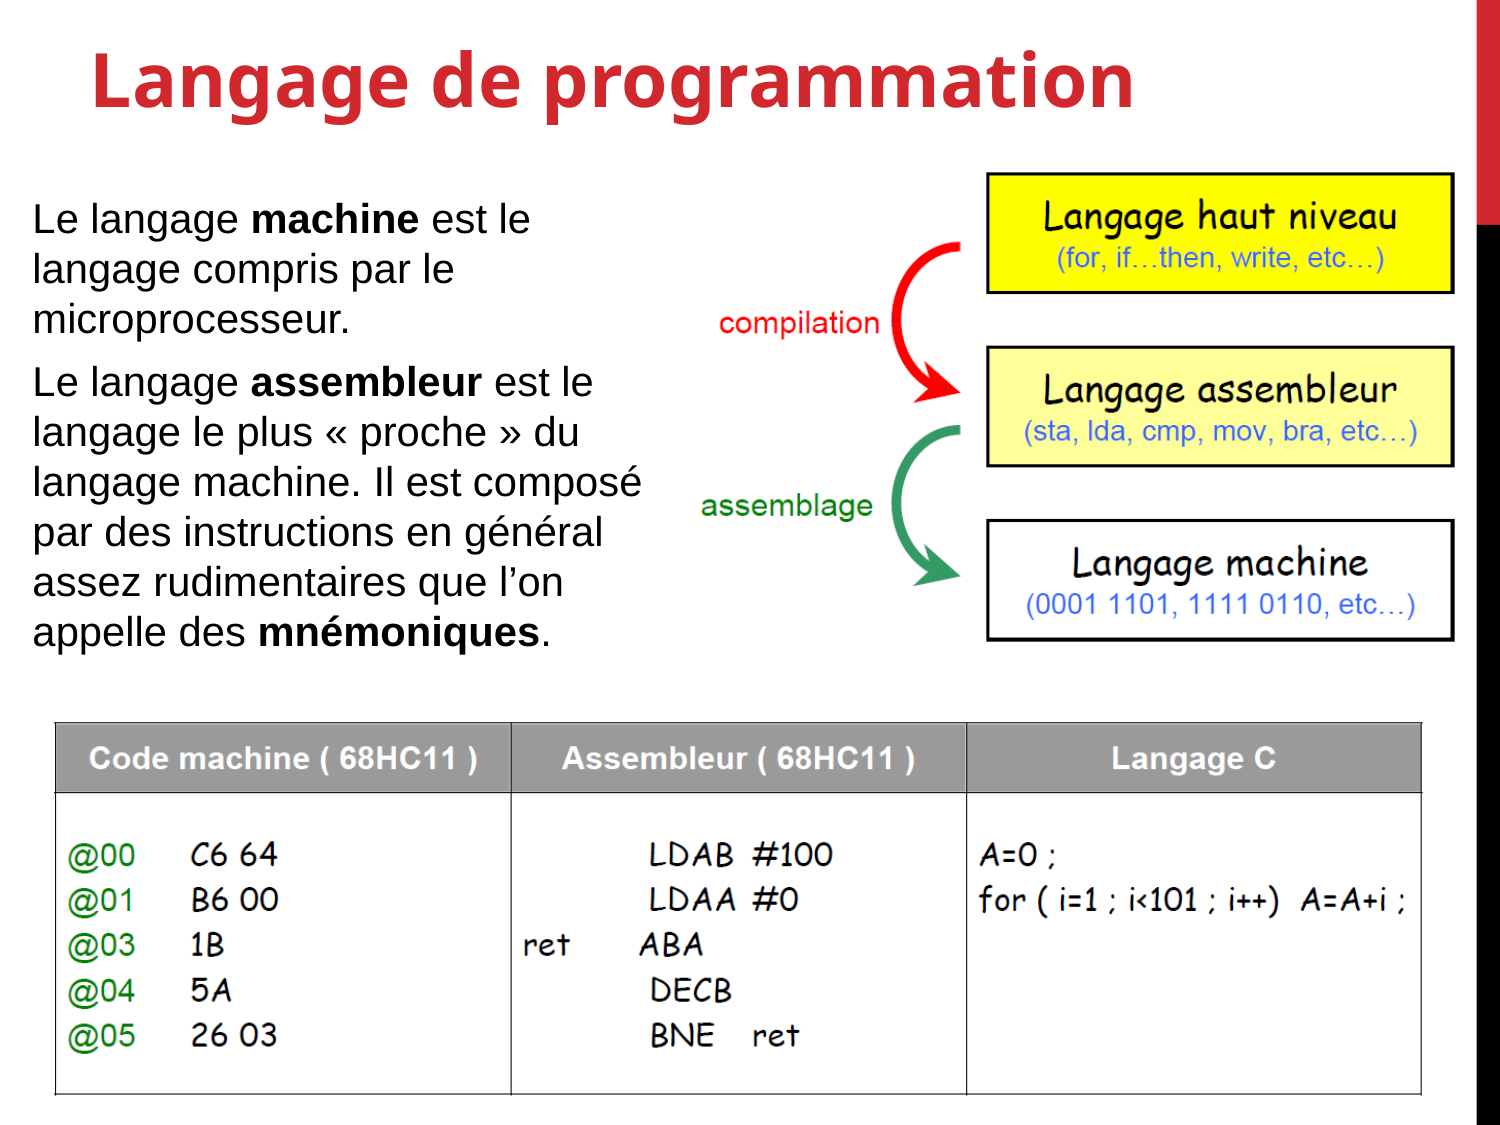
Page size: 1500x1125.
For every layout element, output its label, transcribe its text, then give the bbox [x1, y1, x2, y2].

picture [29, 692, 1453, 1105]
title Langage de programmation [75, 25, 1436, 173]
list Le langage machine est le langage compris par le microprocesseur. Le langage assembleur est le langage le plus « proche » du langage machine. Il est composé par des instructions en général assez rudimentaires que l’on appelle des mnémoniques. [17, 184, 695, 705]
picture [694, 160, 1466, 652]
